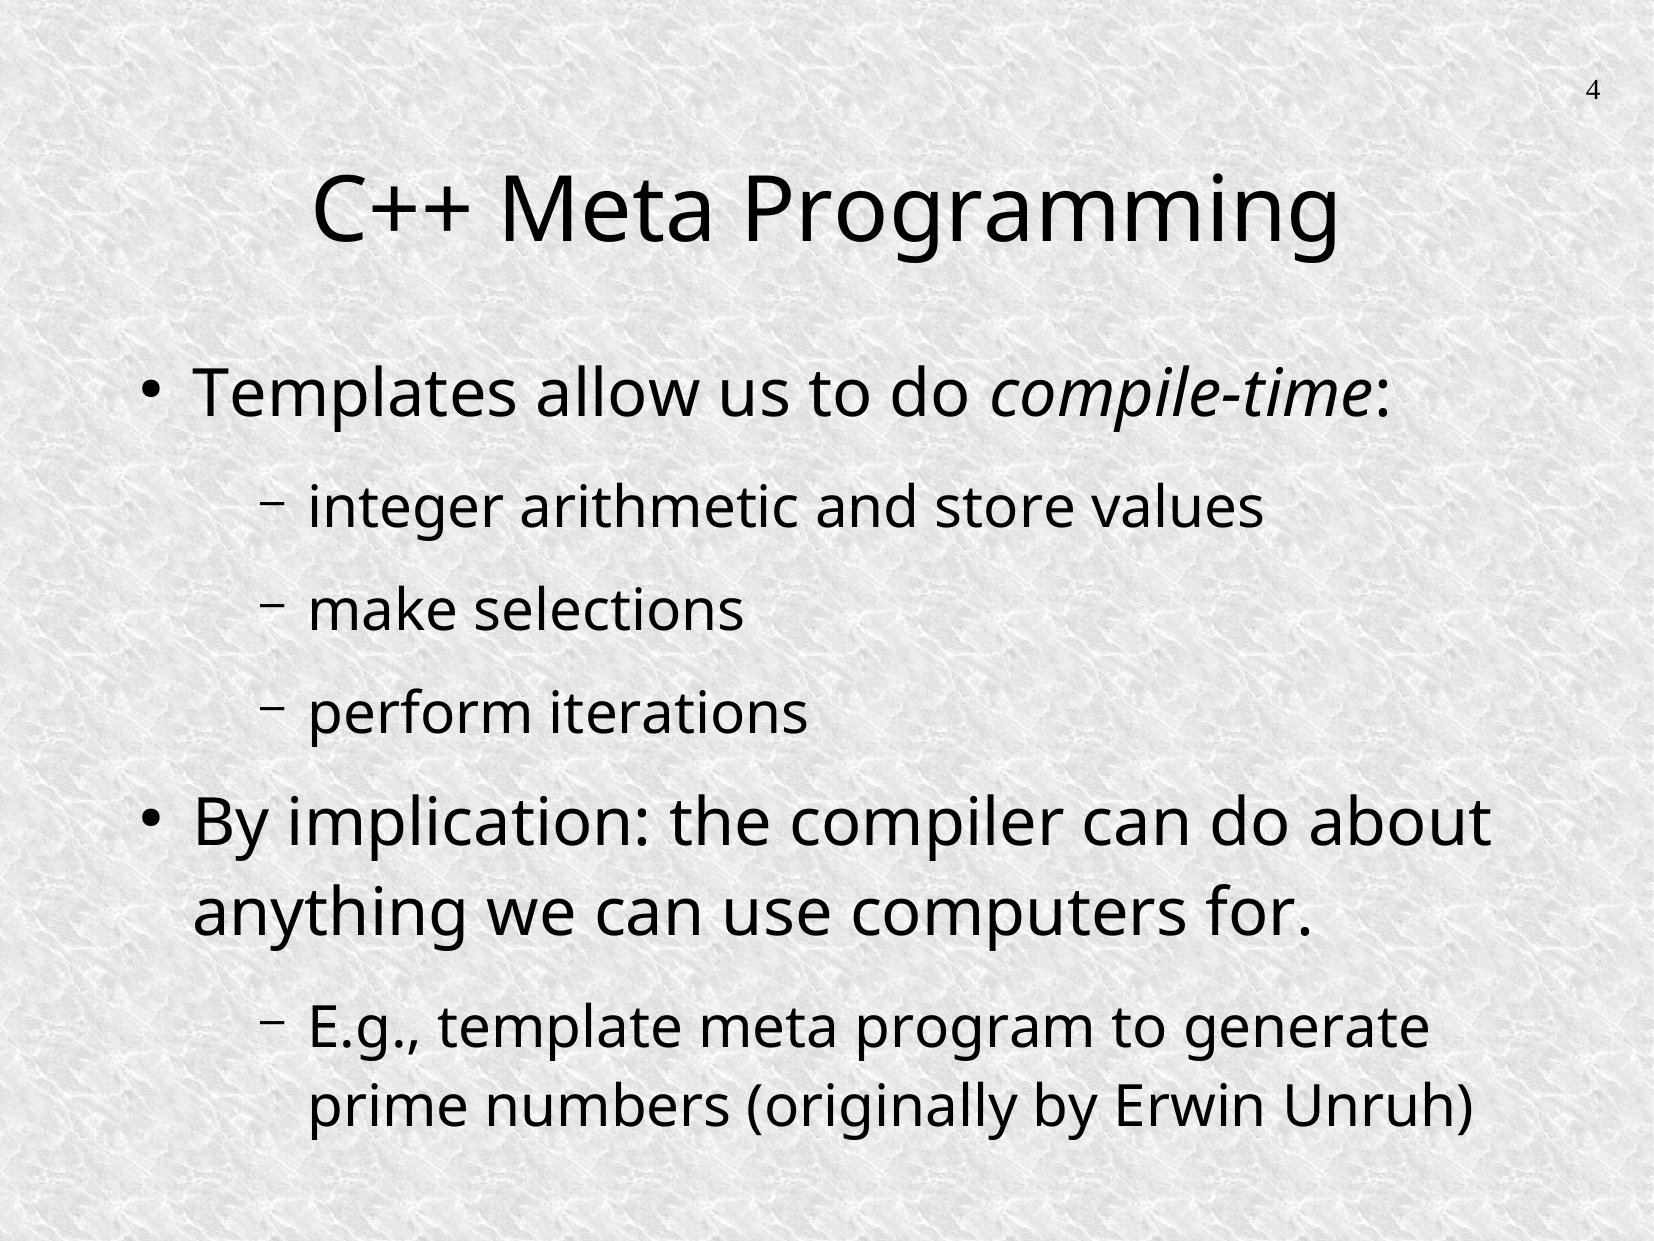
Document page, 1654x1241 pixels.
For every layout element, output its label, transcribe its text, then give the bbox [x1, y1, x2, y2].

title C++ Meta Programming [121, 102, 1534, 310]
list Templates allow us to do compile-time: integer arithmetic and store values make selections perform iterations By implication: the compiler can do about anything we can use computers for. E.g., template meta program to generate prime numbers (originally by Erwin Unruh) [121, 344, 1534, 1152]
picture [0, 0, 1654, 1241]
